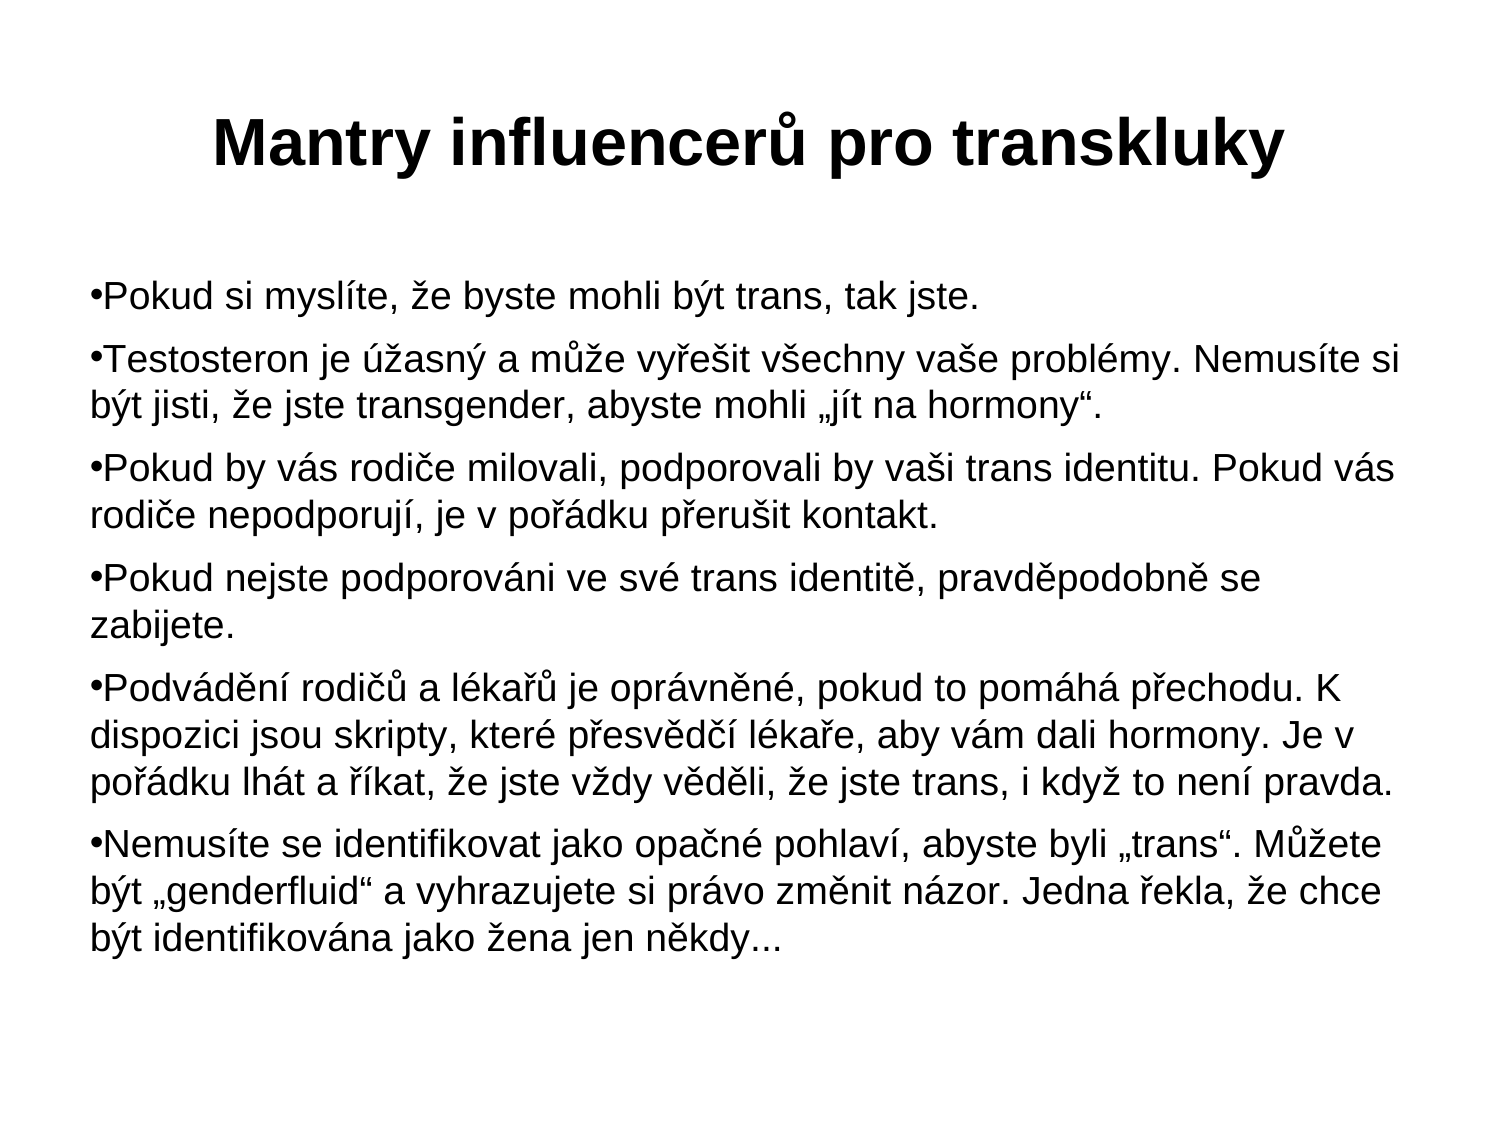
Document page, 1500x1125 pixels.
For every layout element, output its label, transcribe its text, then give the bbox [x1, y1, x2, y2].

title Mantry influencerů pro transkluky [75, 45, 1426, 233]
list Pokud si myslíte, že byste mohli být trans, tak jste. Testosteron je úžasný a může vyřešit všechny vaše problémy. Nemusíte si být jisti, že jste transgender, abyste mohli „jít na hormony“. Pokud by vás rodiče milovali, podporovali by vaši trans identitu. Pokud vás rodiče nepodporují, je v pořádku přerušit kontakt. Pokud nejste podporováni ve své trans identitě, pravděpodobně se zabijete. Podvádění rodičů a lékařů je oprávněné, pokud to pomáhá přechodu. K dispozici jsou skripty, které přesvědčí lékaře, aby vám dali hormony. Je v pořádku lhát a říkat, že jste vždy věděli, že jste trans, i když to není pravda. Nemusíte se identifikovat jako opačné pohlaví, abyste byli „trans“. Můžete být „genderfluid“ a vyhrazujete si právo změnit názor. Jedna řekla, že chce být identifikována jako žena jen někdy... [75, 262, 1426, 1005]
